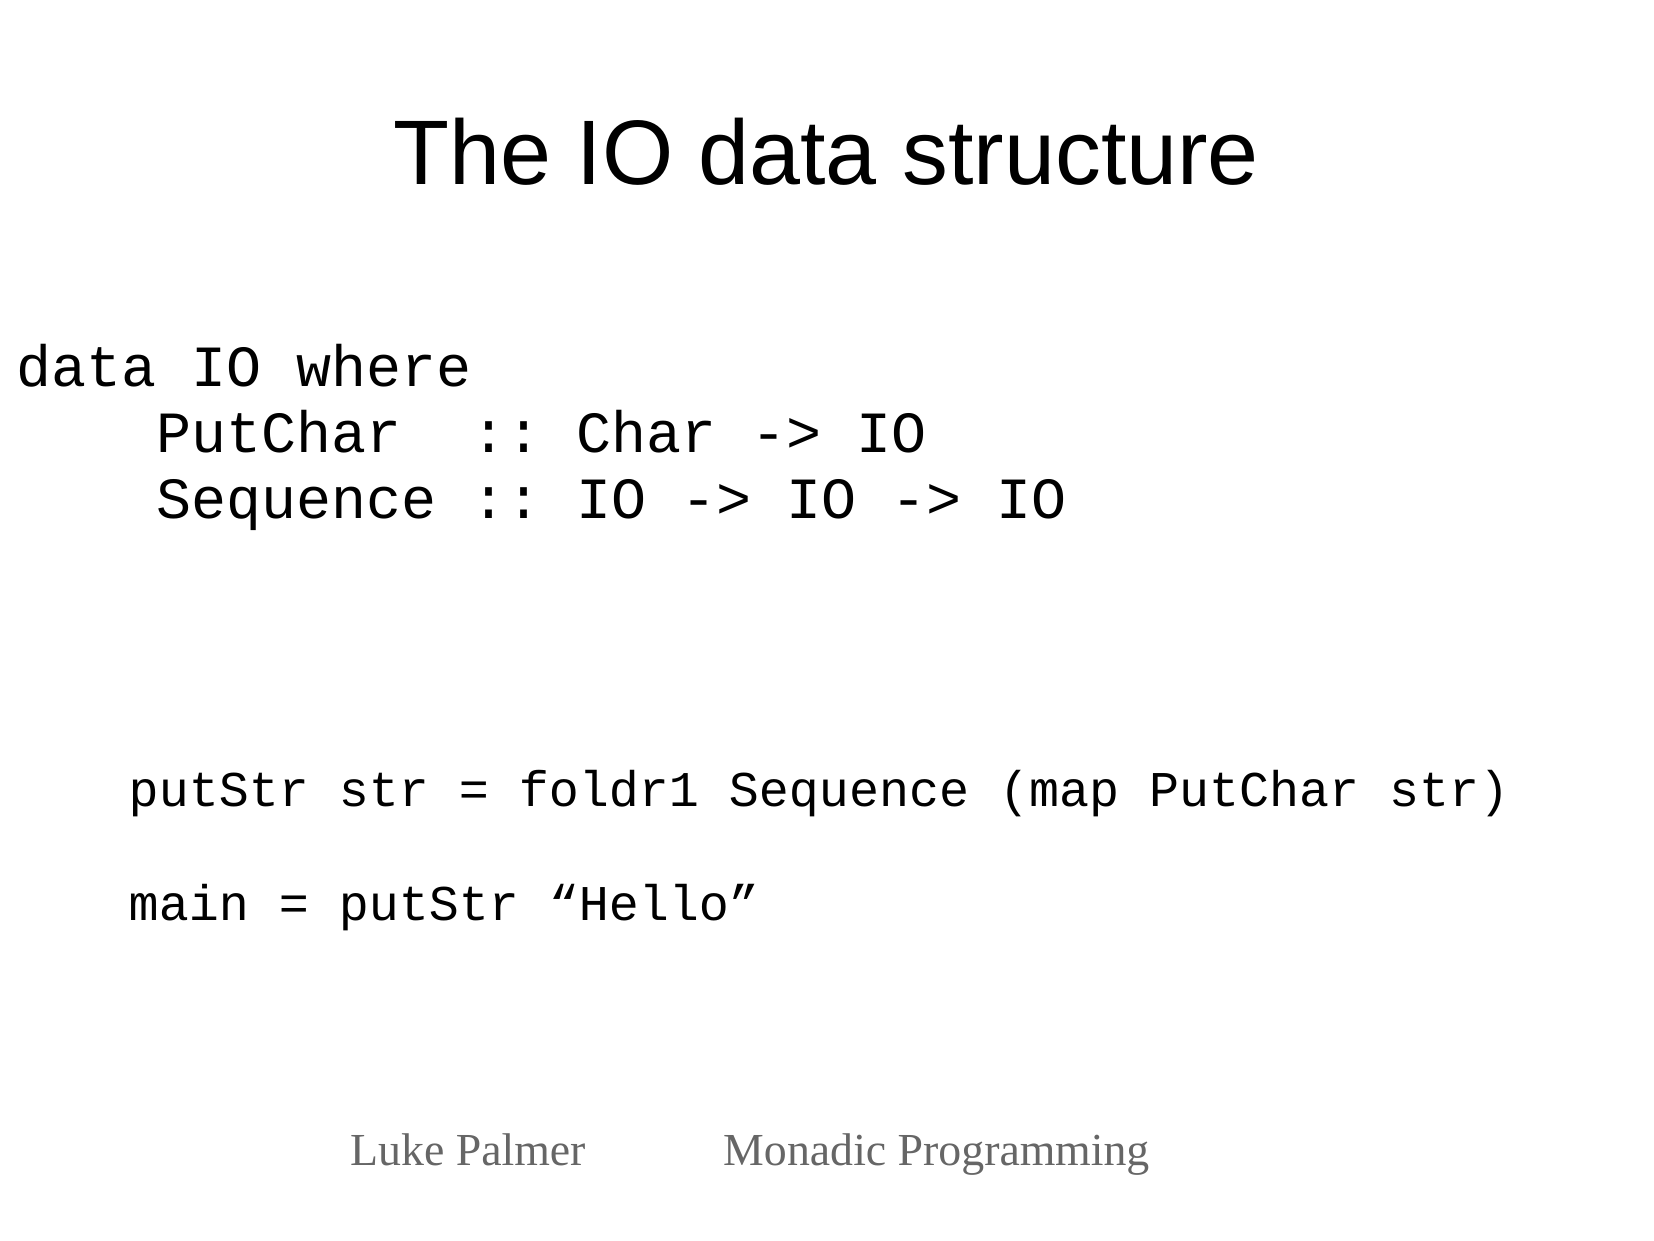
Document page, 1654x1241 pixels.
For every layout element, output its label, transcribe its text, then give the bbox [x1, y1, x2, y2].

title The IO data structure [82, 49, 1571, 257]
text_box putStr str = foldr1 Sequence (map PutChar str) main = putStr “Hello” [112, 755, 1576, 944]
text_box data IO where PutChar :: Char -> IO Sequence :: IO -> IO -> IO [0, 328, 1576, 545]
